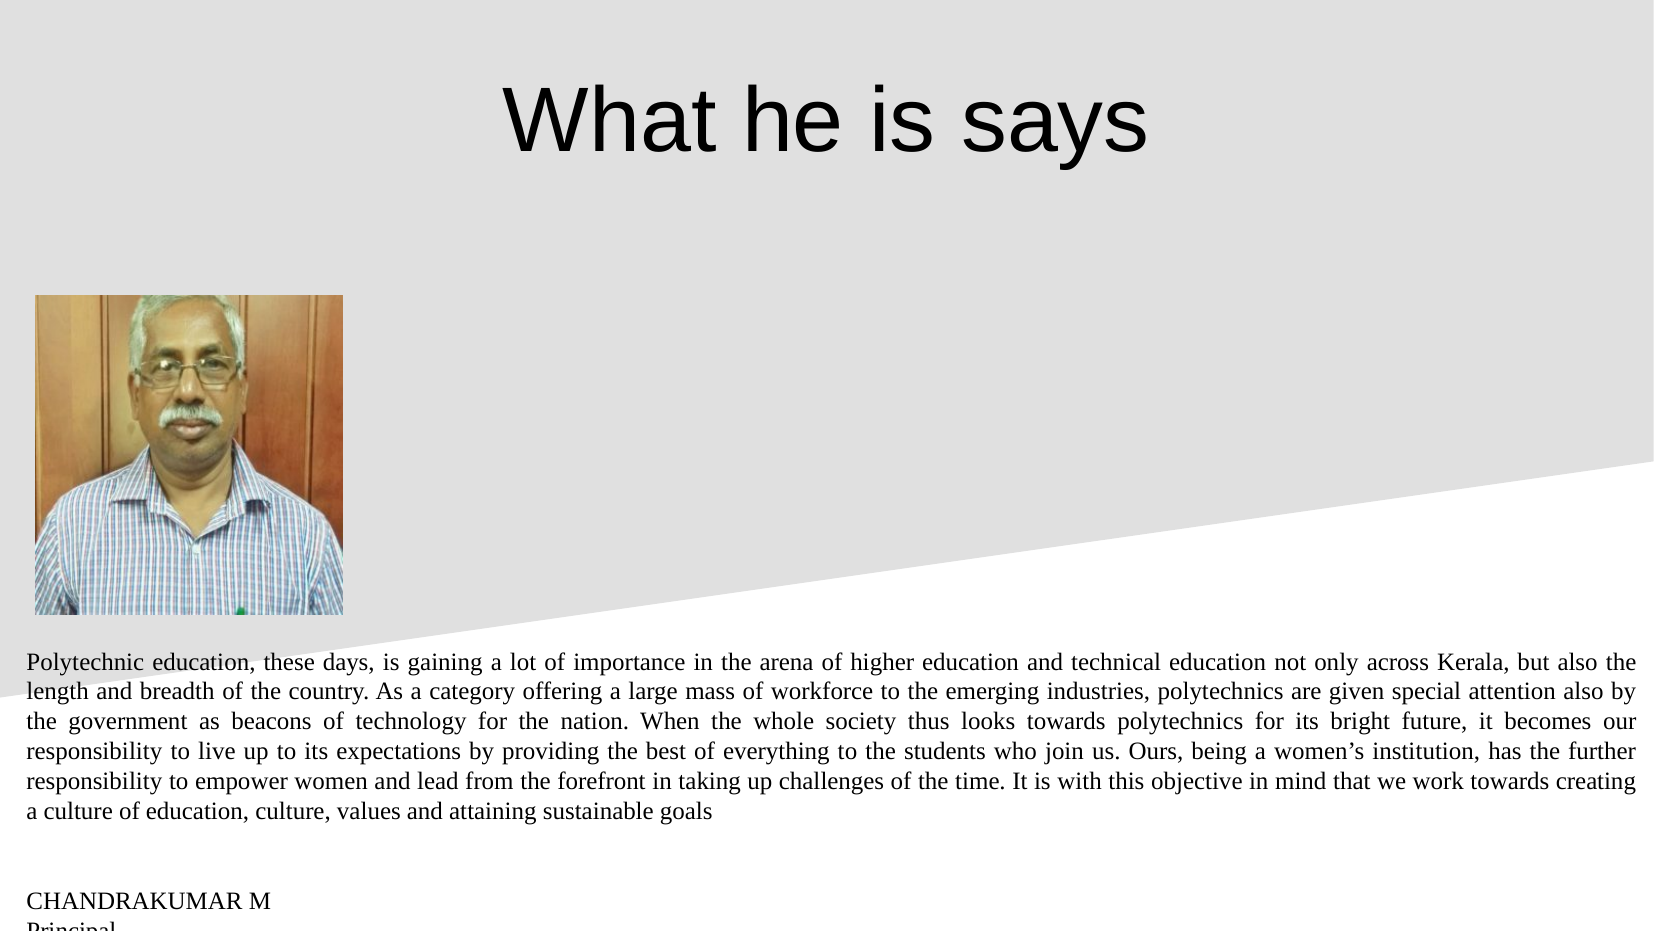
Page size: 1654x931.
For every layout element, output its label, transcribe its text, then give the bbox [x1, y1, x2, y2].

text_box Polytechnic education, these days, is gaining a lot of importance in the arena of higher education and technical education not only across Kerala, but also the length and breadth of the country. As a category offering a large mass of workforce to the emerging industries, polytechnics are given special attention also by the government as beacons of technology for the nation. When the whole society thus looks towards polytechnics for its bright future, it becomes our responsibility to live up to its expectations by providing the best of everything to the students who join us. Ours, being a women’s institution, has the further responsibility to empower women and lead from the forefront in taking up challenges of the time. It is with this objective in mind that we work towards creating a culture of education, culture, values and attaining sustainable goals CHANDRAKUMAR M Principal [11, 637, 1654, 931]
picture [35, 295, 343, 615]
text_box What he is says [82, 37, 1571, 193]
